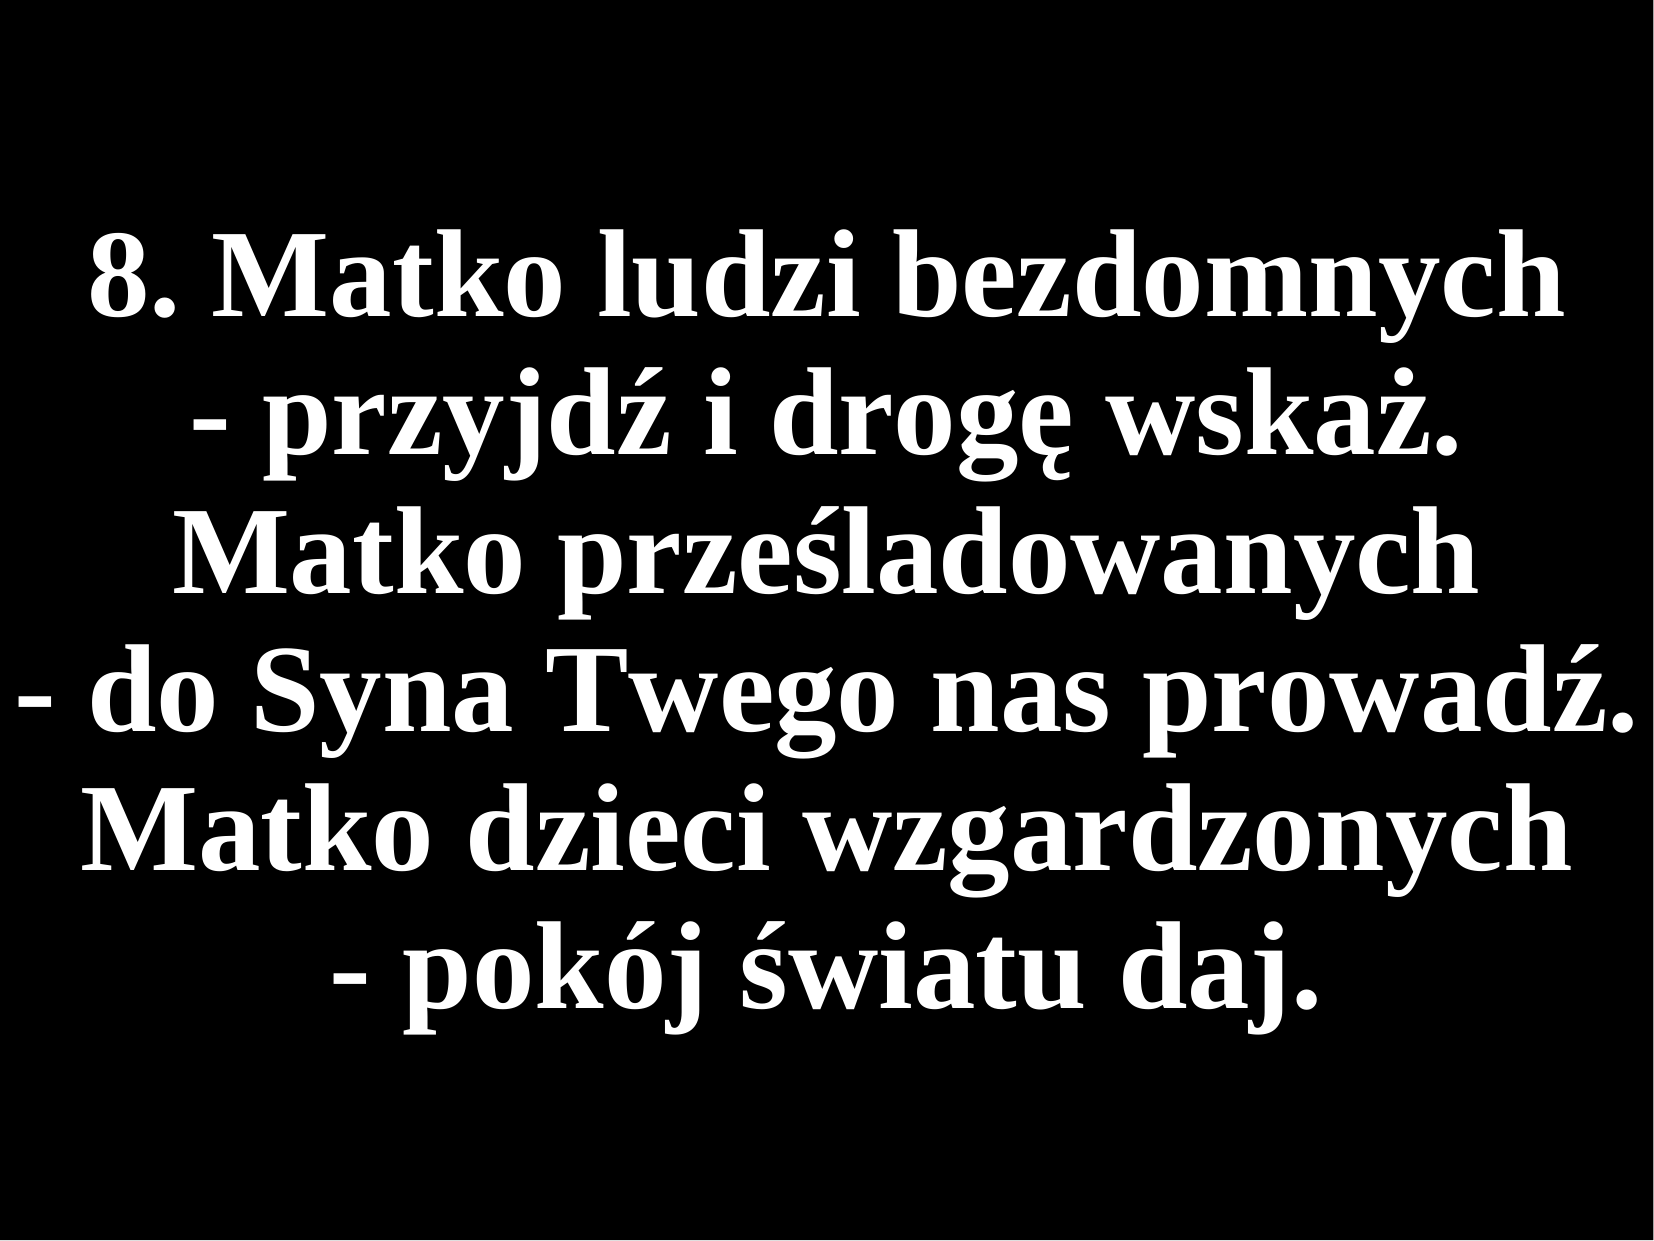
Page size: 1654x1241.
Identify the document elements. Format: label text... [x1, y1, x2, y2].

title 8. Matko ludzi bezdomnych - przyjdź i drogę wskaż. Matko prześladowanych - do Syna Twego nas prowadź. Matko dzieci wzgardzonych - pokój światu daj. [0, 0, 1654, 1241]
